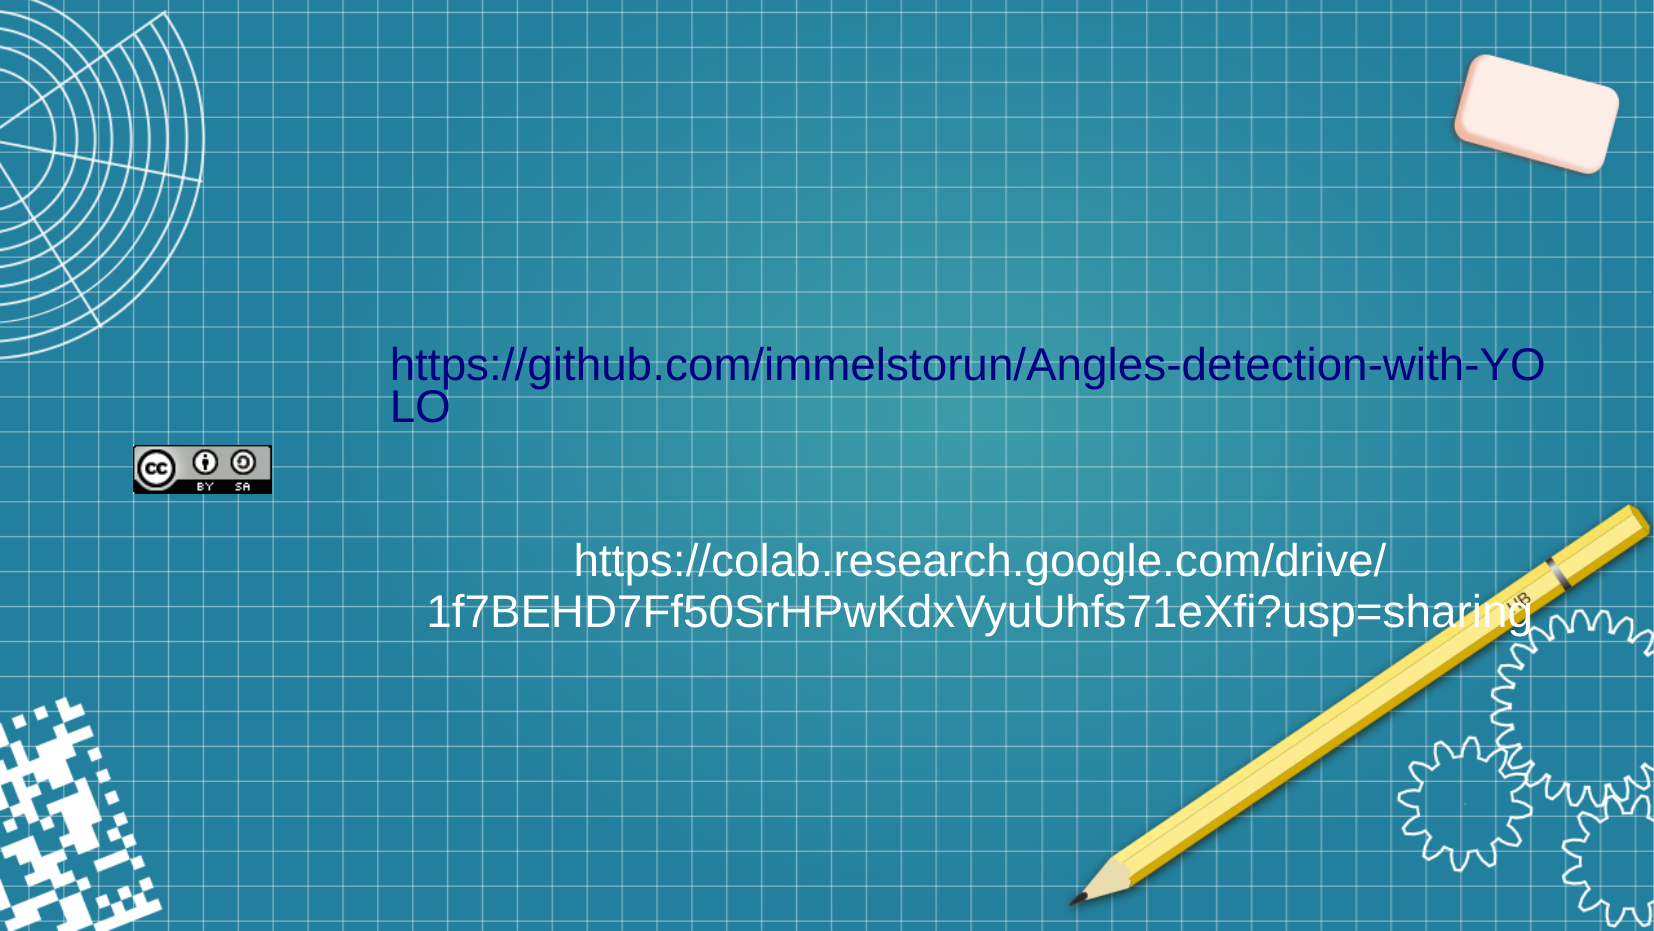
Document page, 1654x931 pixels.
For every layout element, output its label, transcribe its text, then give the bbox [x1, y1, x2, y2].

picture [0, 0, 1654, 931]
title https://github.com/immelstorun/Angles-detection-with-YOLO https://colab.research.google.com/drive/1f7BEHD7Ff50SrHPwKdxVyuUhfs71eXfi?usp=sharing [389, 339, 1571, 596]
